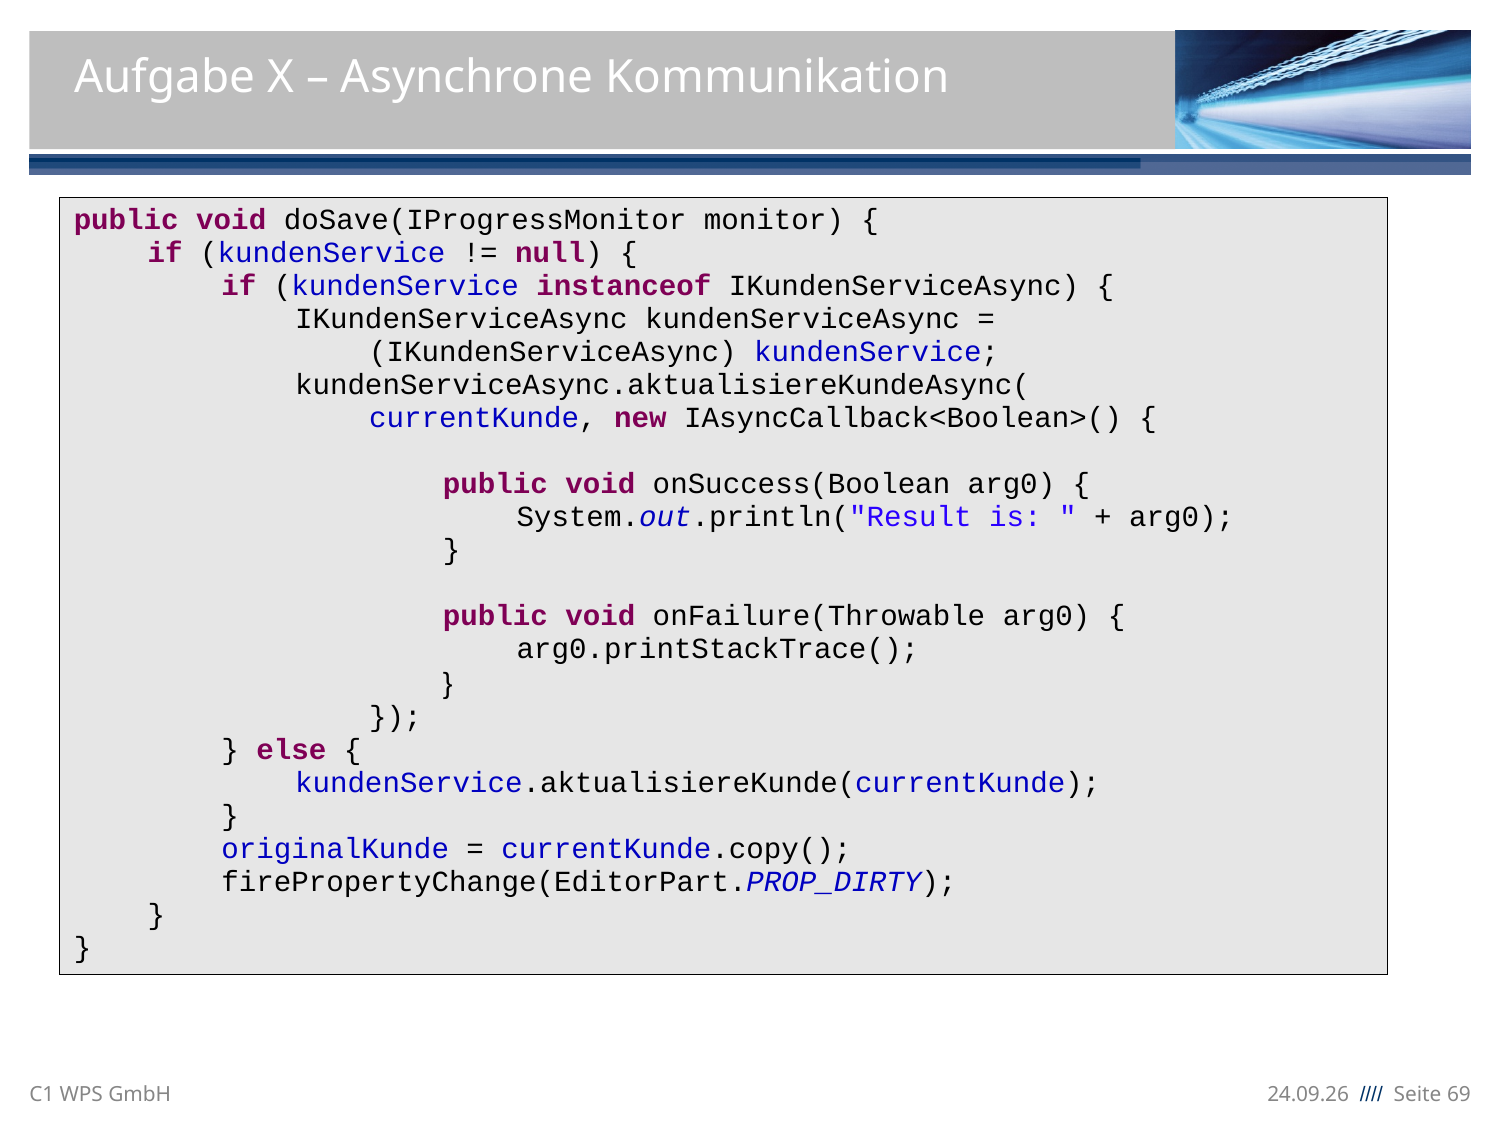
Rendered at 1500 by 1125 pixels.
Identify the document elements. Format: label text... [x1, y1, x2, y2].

title Aufgabe X – Asynchrone Kommunikation [29, 31, 1176, 150]
picture [1175, 30, 1471, 149]
text_box public void doSave(IProgressMonitor monitor) { if (kundenService != null) { if (kundenService instanceof IKundenServiceAsync) { IKundenServiceAsync kundenServiceAsync = (IKundenServiceAsync) kundenService; kundenServiceAsync.aktualisiereKundeAsync( currentKunde, new IAsyncCallback<Boolean>() { public void onSuccess(Boolean arg0) { System.out.println("Result is: " + arg0); } public void onFailure(Throwable arg0) { arg0.printStackTrace(); } }); } else { kundenService.aktualisiereKunde(currentKunde); } originalKunde = currentKunde.copy(); firePropertyChange(EditorPart.PROP_DIRTY); } } [59, 197, 1388, 951]
picture [29, 154, 1471, 175]
